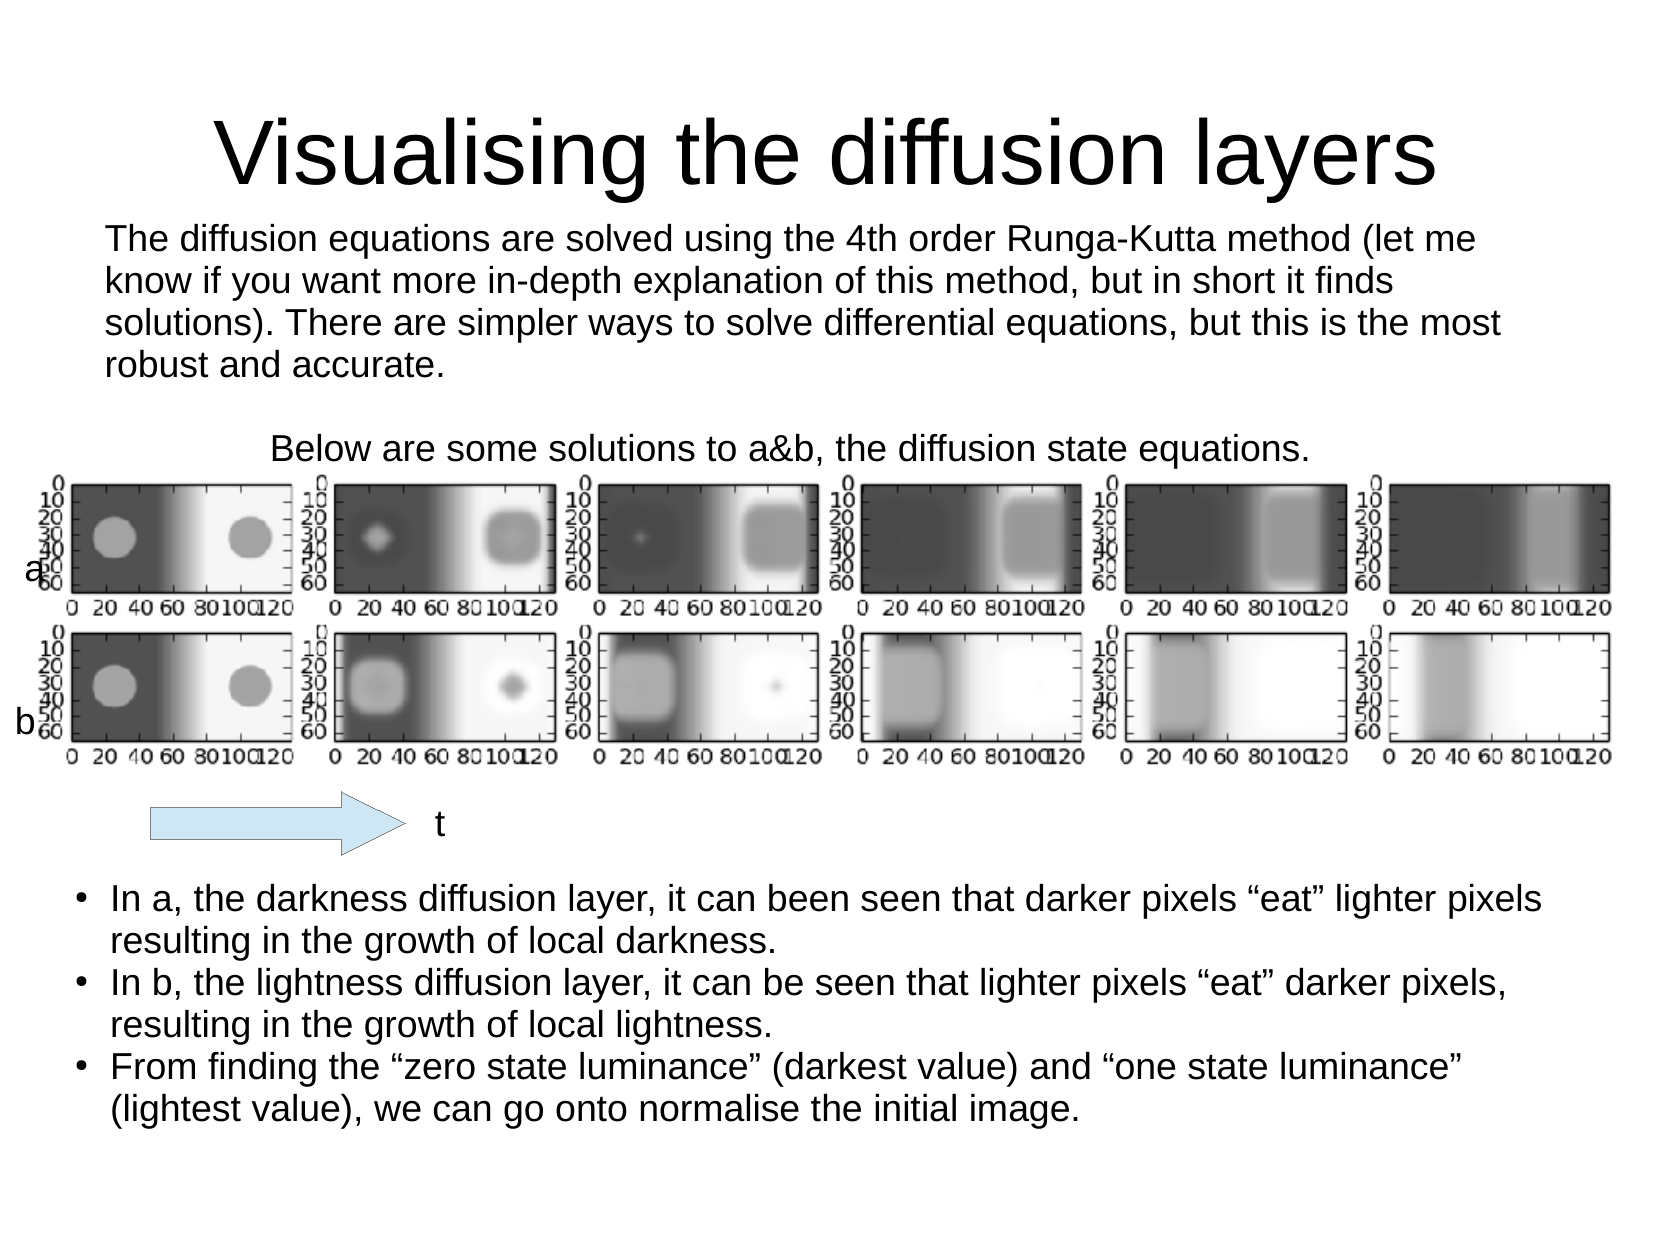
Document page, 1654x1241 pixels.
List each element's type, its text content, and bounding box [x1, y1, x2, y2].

text_box a [9, 540, 61, 597]
text_box t [420, 795, 466, 867]
title Visualising the diffusion layers [82, 49, 1571, 257]
text_box [150, 791, 406, 856]
text_box The diffusion equations are solved using the 4th order Runga-Kutta method (let me know if you want more in-depth explanation of this method, but in short it finds solutions). There are simpler ways to solve differential equations, but this is the most robust and accurate. [89, 210, 1561, 393]
text_box Below are some solutions to a&b, the diffusion state equations. [255, 420, 1606, 472]
text_box b [0, 693, 51, 751]
picture [20, 472, 1654, 781]
text_box In a, the darkness diffusion layer, it can been seen that darker pixels “eat” lighter pixels resulting in the growth of local darkness. In b, the lightness diffusion layer, it can be seen that lighter pixels “eat” darker pixels, resulting in the growth of local lightness. From finding the “zero state luminance” (darkest value) and “one state luminance” (lightest value), we can go onto normalise the initial image. [60, 870, 1576, 1137]
